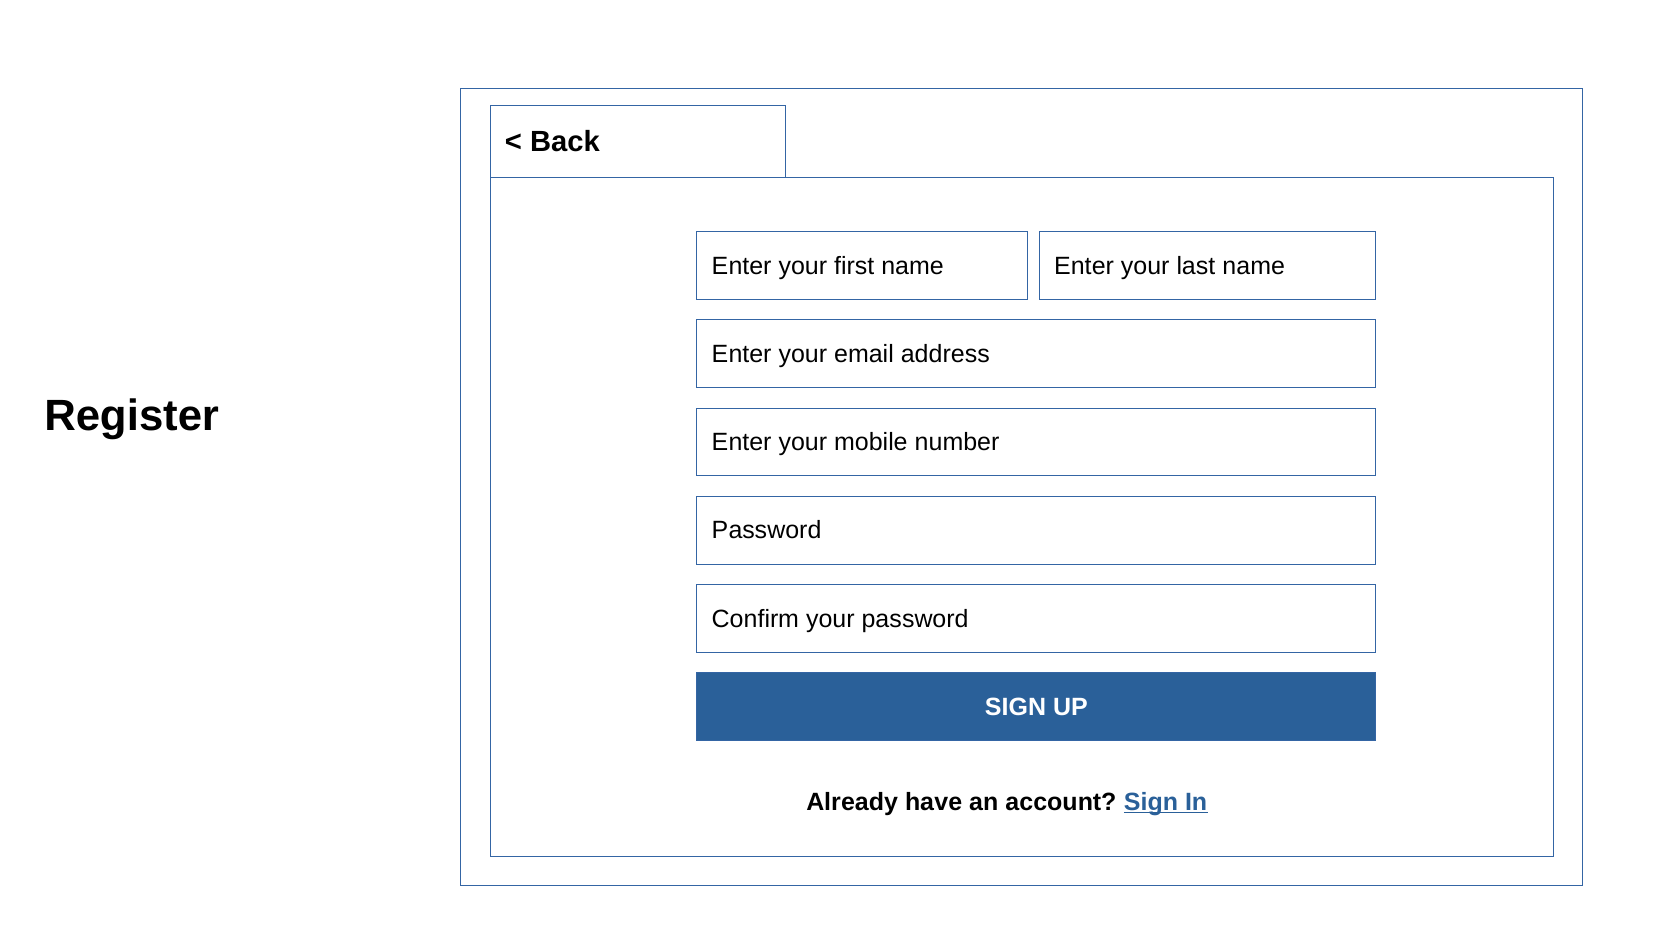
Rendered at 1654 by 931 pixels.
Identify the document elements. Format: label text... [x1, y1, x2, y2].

text_box < Back [490, 105, 786, 178]
text_box Enter your first name [696, 231, 1028, 300]
text_box Already have an account? Sign In [696, 768, 1317, 836]
text_box Enter your last name [1039, 231, 1376, 300]
text_box Enter your mobile number [696, 408, 1376, 476]
text_box SIGN UP [696, 672, 1376, 741]
text_box Password [696, 496, 1376, 565]
text_box Enter your email address [696, 319, 1376, 388]
text_box Confirm your password [696, 584, 1376, 653]
text_box [460, 88, 1583, 886]
text_box Register [29, 383, 443, 448]
